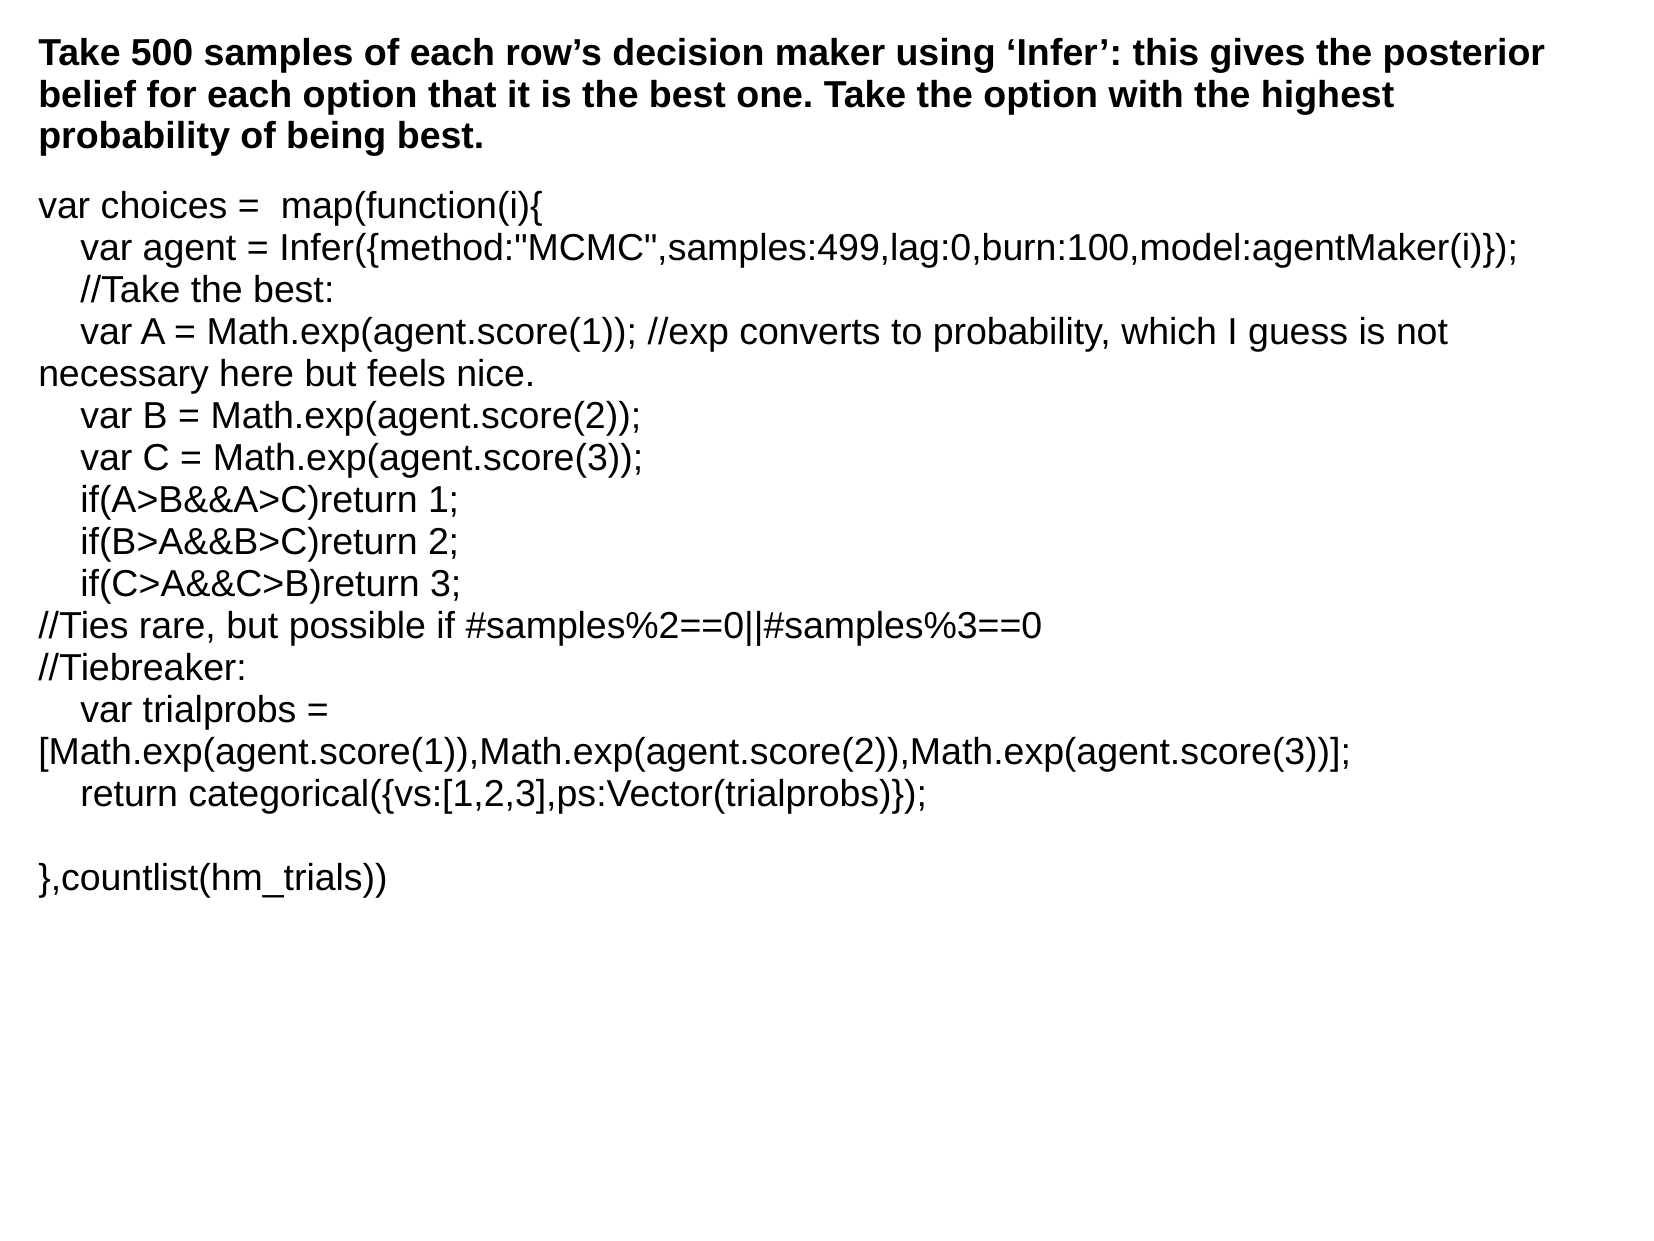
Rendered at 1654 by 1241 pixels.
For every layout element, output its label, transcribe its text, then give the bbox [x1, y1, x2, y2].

text_box var choices = map(function(i){ var agent = Infer({method:"MCMC",samples:499,lag:0,burn:100,model:agentMaker(i)}); //Take the best: var A = Math.exp(agent.score(1)); //exp converts to probability, which I guess is not necessary here but feels nice. var B = Math.exp(agent.score(2)); var C = Math.exp(agent.score(3)); if(A>B&&A>C)return 1; if(B>A&&B>C)return 2; if(C>A&&C>B)return 3; //Ties rare, but possible if #samples%2==0||#samples%3==0 //Tiebreaker: var trialprobs = [Math.exp(agent.score(1)),Math.exp(agent.score(2)),Math.exp(agent.score(3))]; return categorical({vs:[1,2,3],ps:Vector(trialprobs)}); },countlist(hm_trials)) [23, 177, 1642, 1229]
text_box Take 500 samples of each row’s decision maker using ‘Infer’: this gives the posterior belief for each option that it is the best one. Take the option with the highest probability of being best. [23, 23, 1595, 165]
